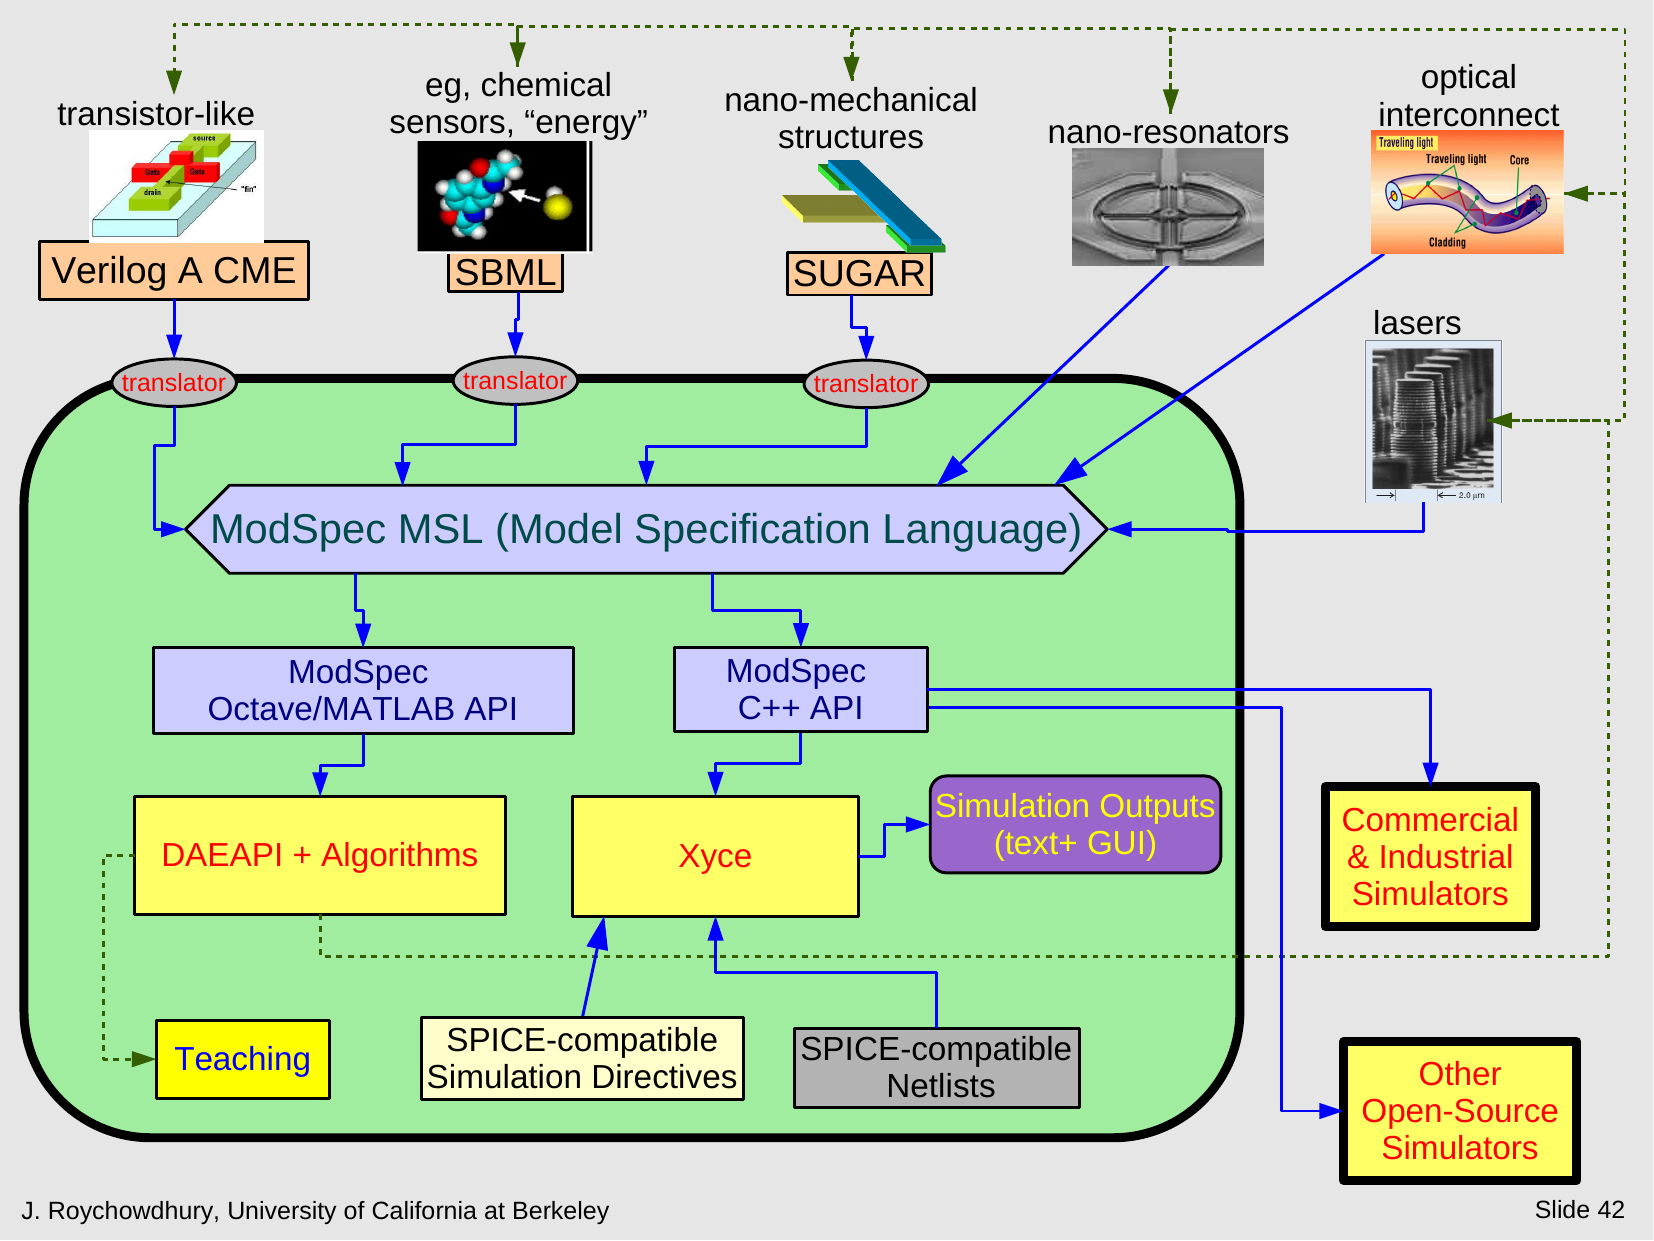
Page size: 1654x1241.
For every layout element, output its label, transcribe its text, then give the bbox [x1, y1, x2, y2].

text_box [647, 378, 1047, 485]
text_box translator [111, 358, 237, 407]
text_box [714, 530, 1240, 688]
text_box Xyce [572, 796, 859, 917]
text_box nano-mechanical structures [724, 81, 979, 156]
picture [1072, 151, 1264, 266]
text_box transistor-like [57, 94, 256, 132]
text_box SPICE-compatible Netlists [794, 1028, 1080, 1108]
text_box Verilog A CME [39, 241, 309, 300]
text_box ModSpec MSL (Model Specification Language) [185, 485, 1108, 574]
text_box nano-resonators [1047, 113, 1291, 151]
text_box Teaching [156, 1020, 330, 1099]
picture [89, 130, 264, 243]
text_box DAEAPI + Algorithms [134, 796, 506, 915]
text_box ModSpec Octave/MATLAB API [153, 647, 574, 734]
text_box translator [453, 356, 578, 405]
picture [417, 141, 593, 254]
text_box Other Open-Source Simulators [1343, 1041, 1577, 1181]
text_box [928, 691, 1240, 706]
text_box optical interconnect [1378, 58, 1564, 134]
text_box SBML [448, 254, 563, 292]
text_box ModSpec C++ API [674, 647, 928, 732]
text_box Simulation Outputs (text+ GUI) [930, 775, 1221, 873]
picture [1364, 339, 1503, 503]
text_box [157, 378, 514, 528]
text_box lasers [1345, 304, 1486, 342]
text_box [23, 384, 1240, 1138]
text_box SPICE-compatible Simulation Directives [421, 1017, 744, 1100]
text_box eg, chemical sensors, “energy” [389, 66, 649, 141]
text_box Commercial & Industrial Simulators [1325, 786, 1536, 927]
text_box [1059, 398, 1240, 530]
text_box [404, 378, 865, 485]
text_box [942, 378, 1178, 485]
text_box SUGAR [787, 252, 932, 295]
text_box translator [803, 360, 929, 408]
picture [782, 160, 946, 253]
picture [1371, 130, 1564, 254]
